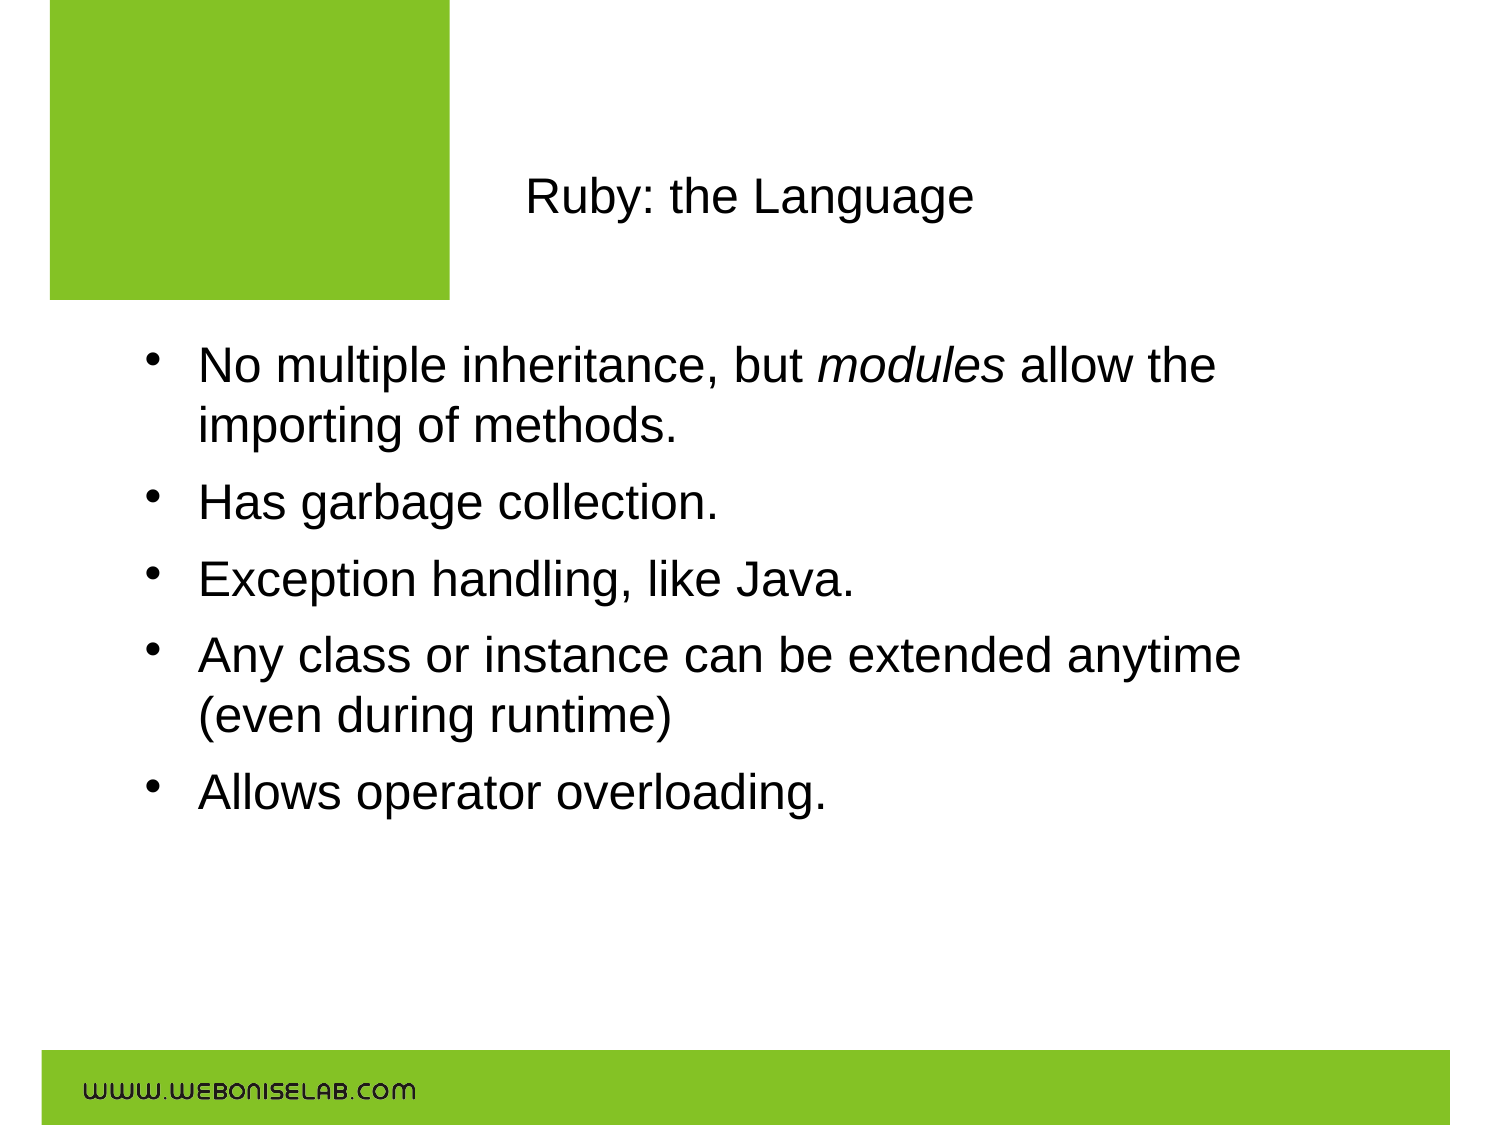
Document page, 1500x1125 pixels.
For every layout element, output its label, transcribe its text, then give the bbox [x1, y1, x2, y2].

title Ruby: the Language [112, 99, 1388, 288]
picture [83, 1083, 415, 1100]
list No multiple inheritance, but modules allow the importing of methods. Has garbage collection. Exception handling, like Java. Any class or instance can be extended anytime (even during runtime) Allows operator overloading. [112, 324, 1388, 1001]
